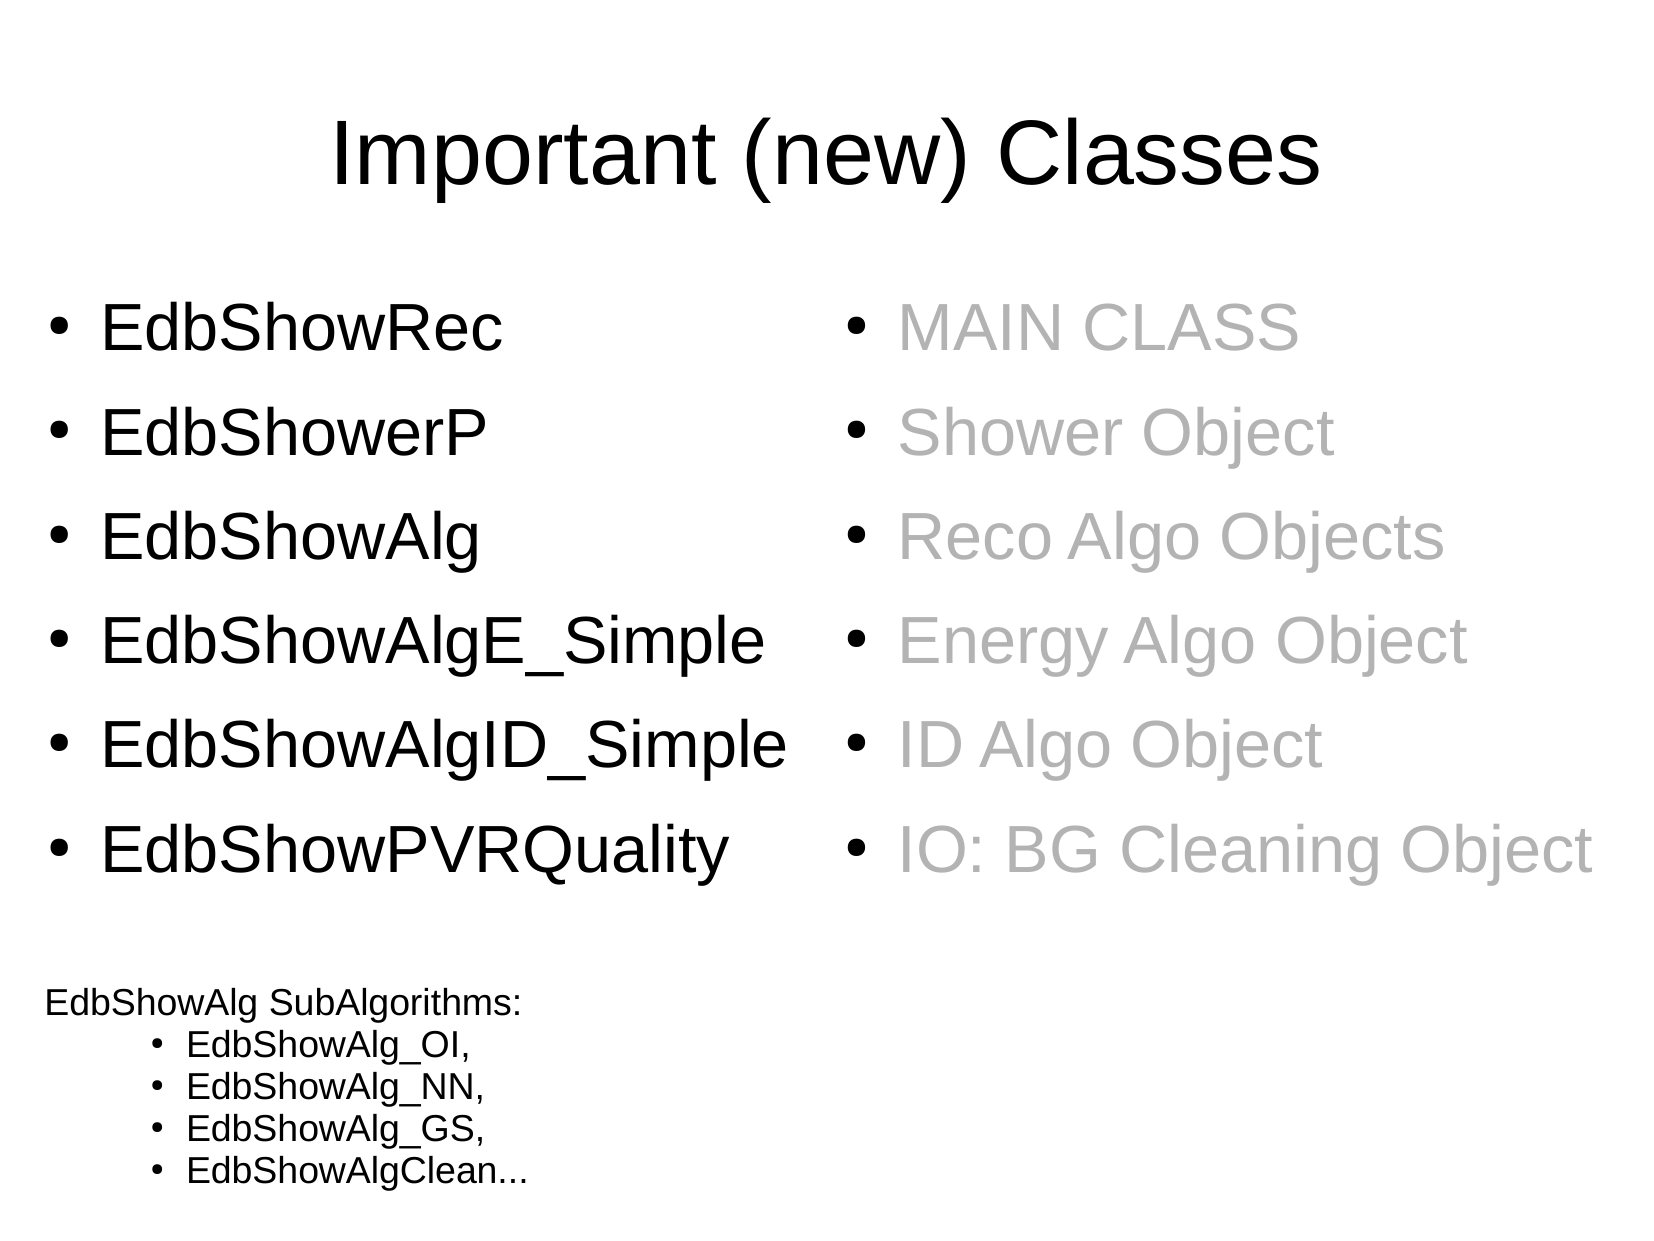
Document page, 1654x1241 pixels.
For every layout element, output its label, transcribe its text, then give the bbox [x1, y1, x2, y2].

title Important (new) Classes [82, 49, 1571, 257]
text_box EdbShowAlg SubAlgorithms: EdbShowAlg_OI, EdbShowAlg_NN, EdbShowAlg_GS, EdbShowAlgClean... [29, 974, 709, 1217]
list EdbShowRec EdbShowerP EdbShowAlg EdbShowAlgE_Simple EdbShowAlgID_Simple EdbShowPVRQuality [29, 290, 826, 1109]
list MAIN CLASS Shower Object Reco Algo Objects Energy Algo Object ID Algo Object IO: BG Cleaning Object [826, 290, 1631, 1109]
